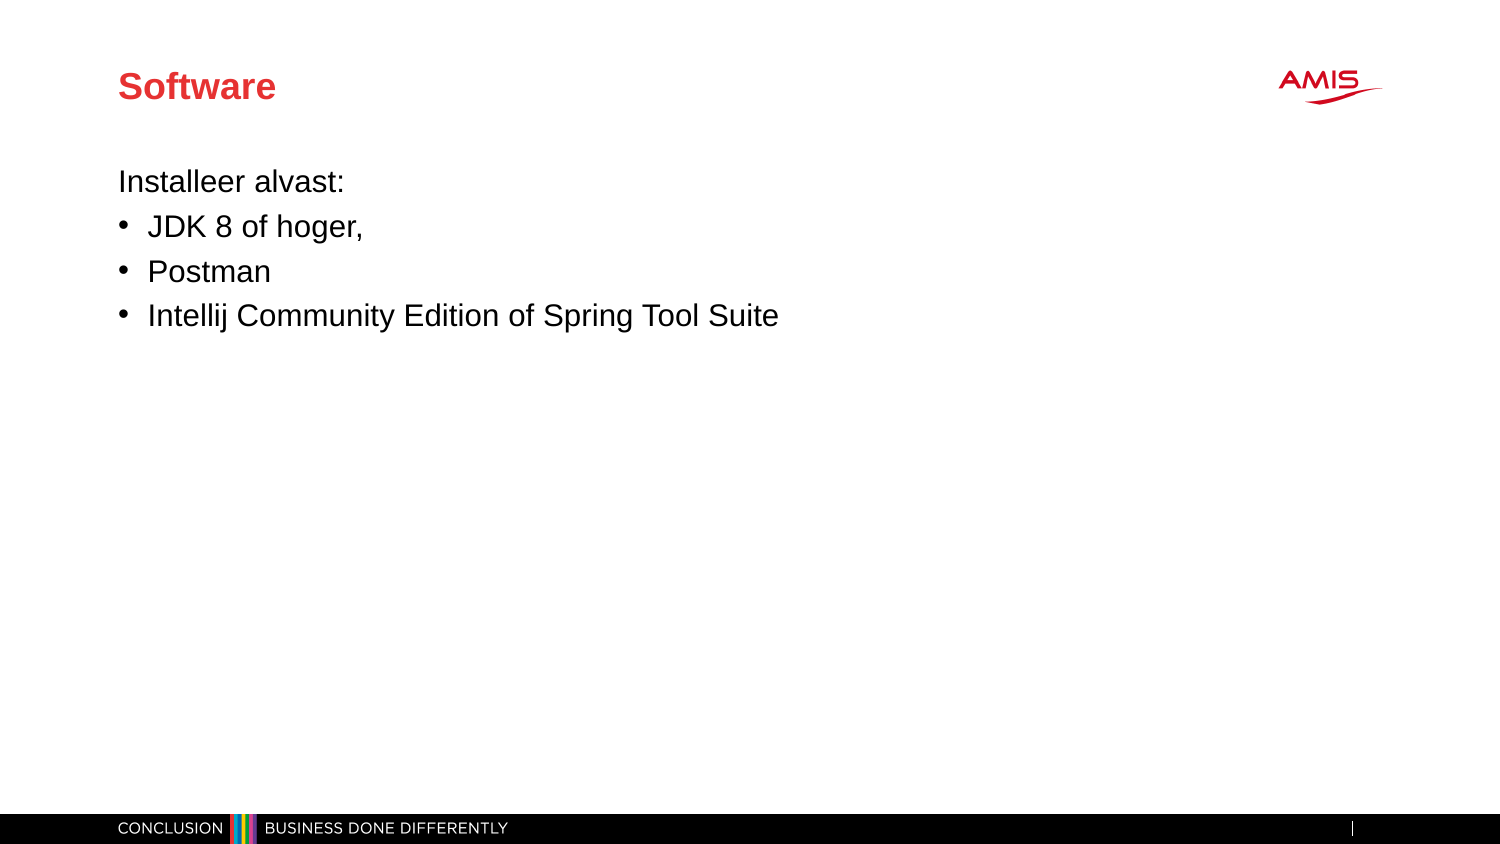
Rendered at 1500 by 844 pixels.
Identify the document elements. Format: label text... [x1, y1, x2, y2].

list Installeer alvast: JDK 8 of hoger, Postman Intellij Community Edition of Spring Tool Suite [118, 153, 1205, 774]
title Software [118, 47, 1205, 130]
